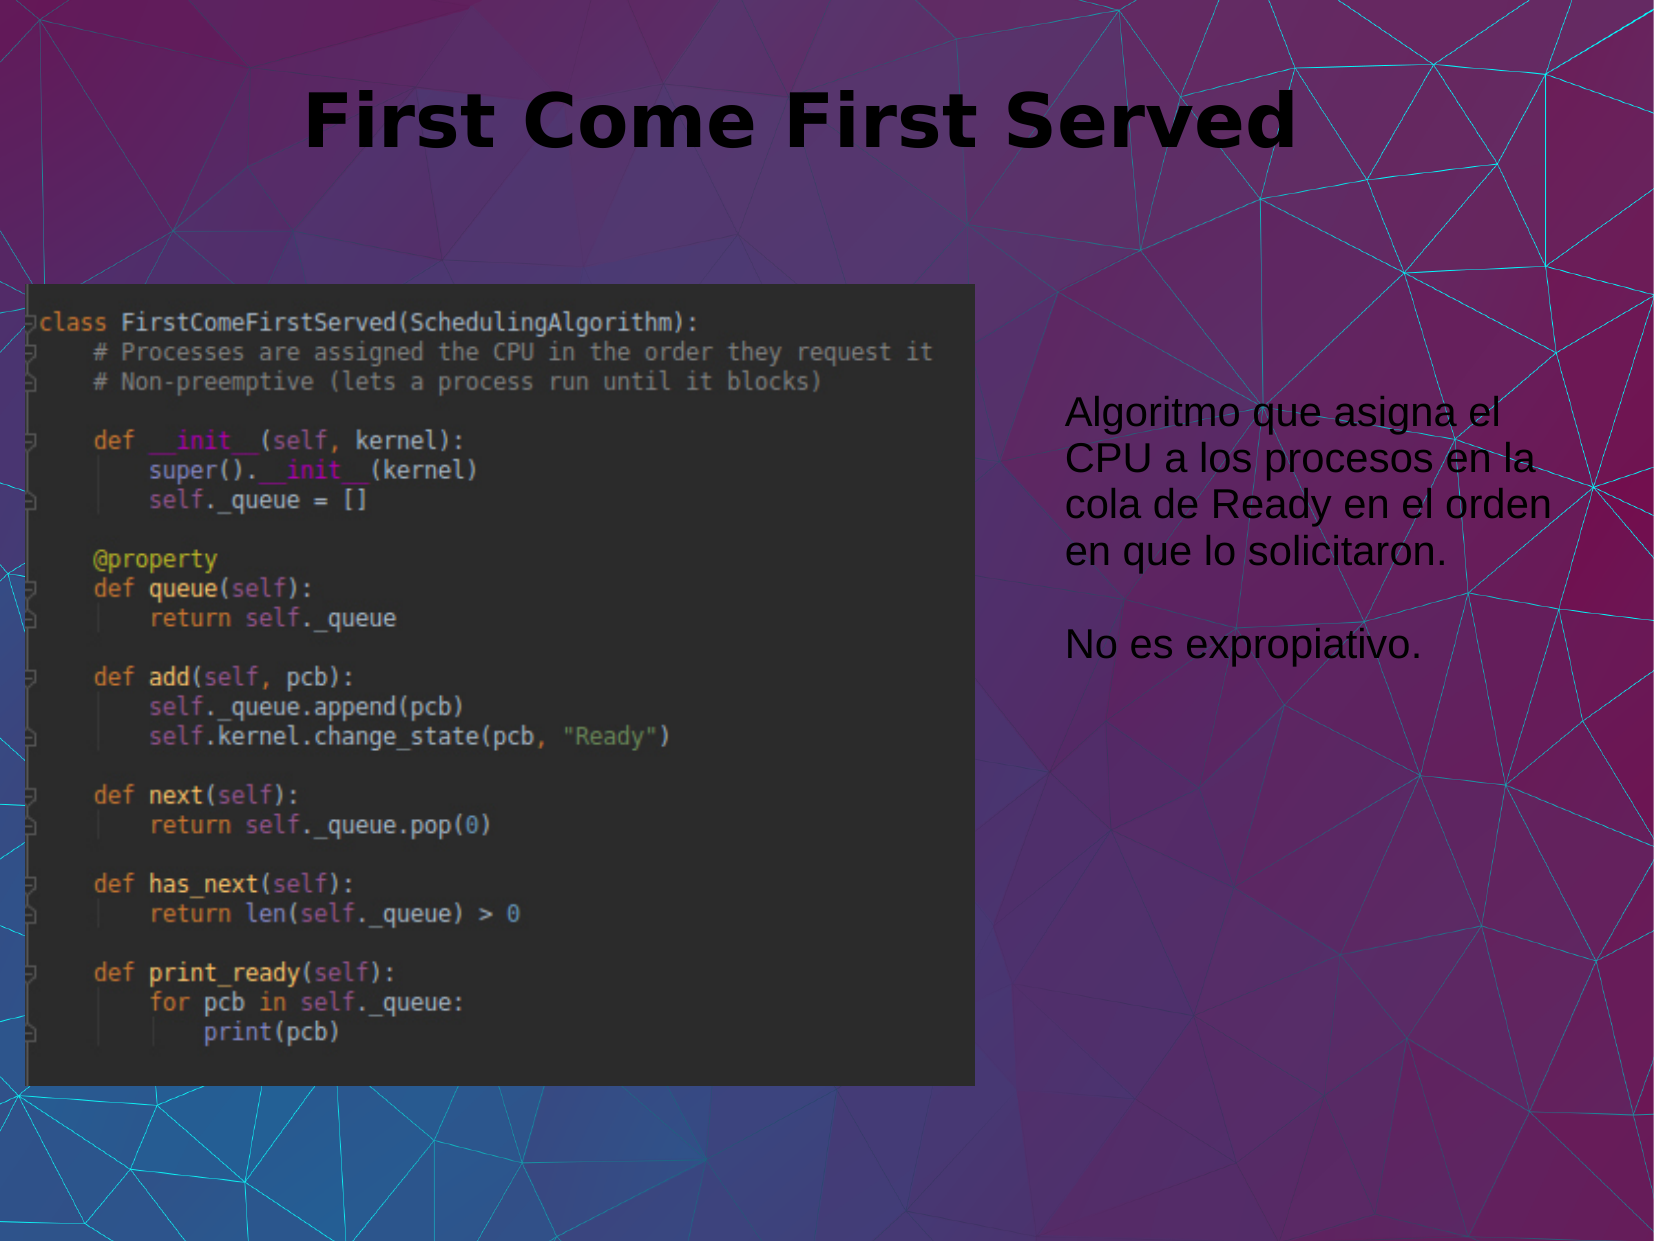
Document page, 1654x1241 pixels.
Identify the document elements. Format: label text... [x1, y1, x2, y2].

picture [0, 0, 1654, 1241]
text_box Algoritmo que asigna el CPU a los procesos en la cola de Ready en el orden en que lo solicitaron. No es expropiativo. [1050, 195, 1594, 991]
title First Come First Served [161, 17, 1441, 226]
